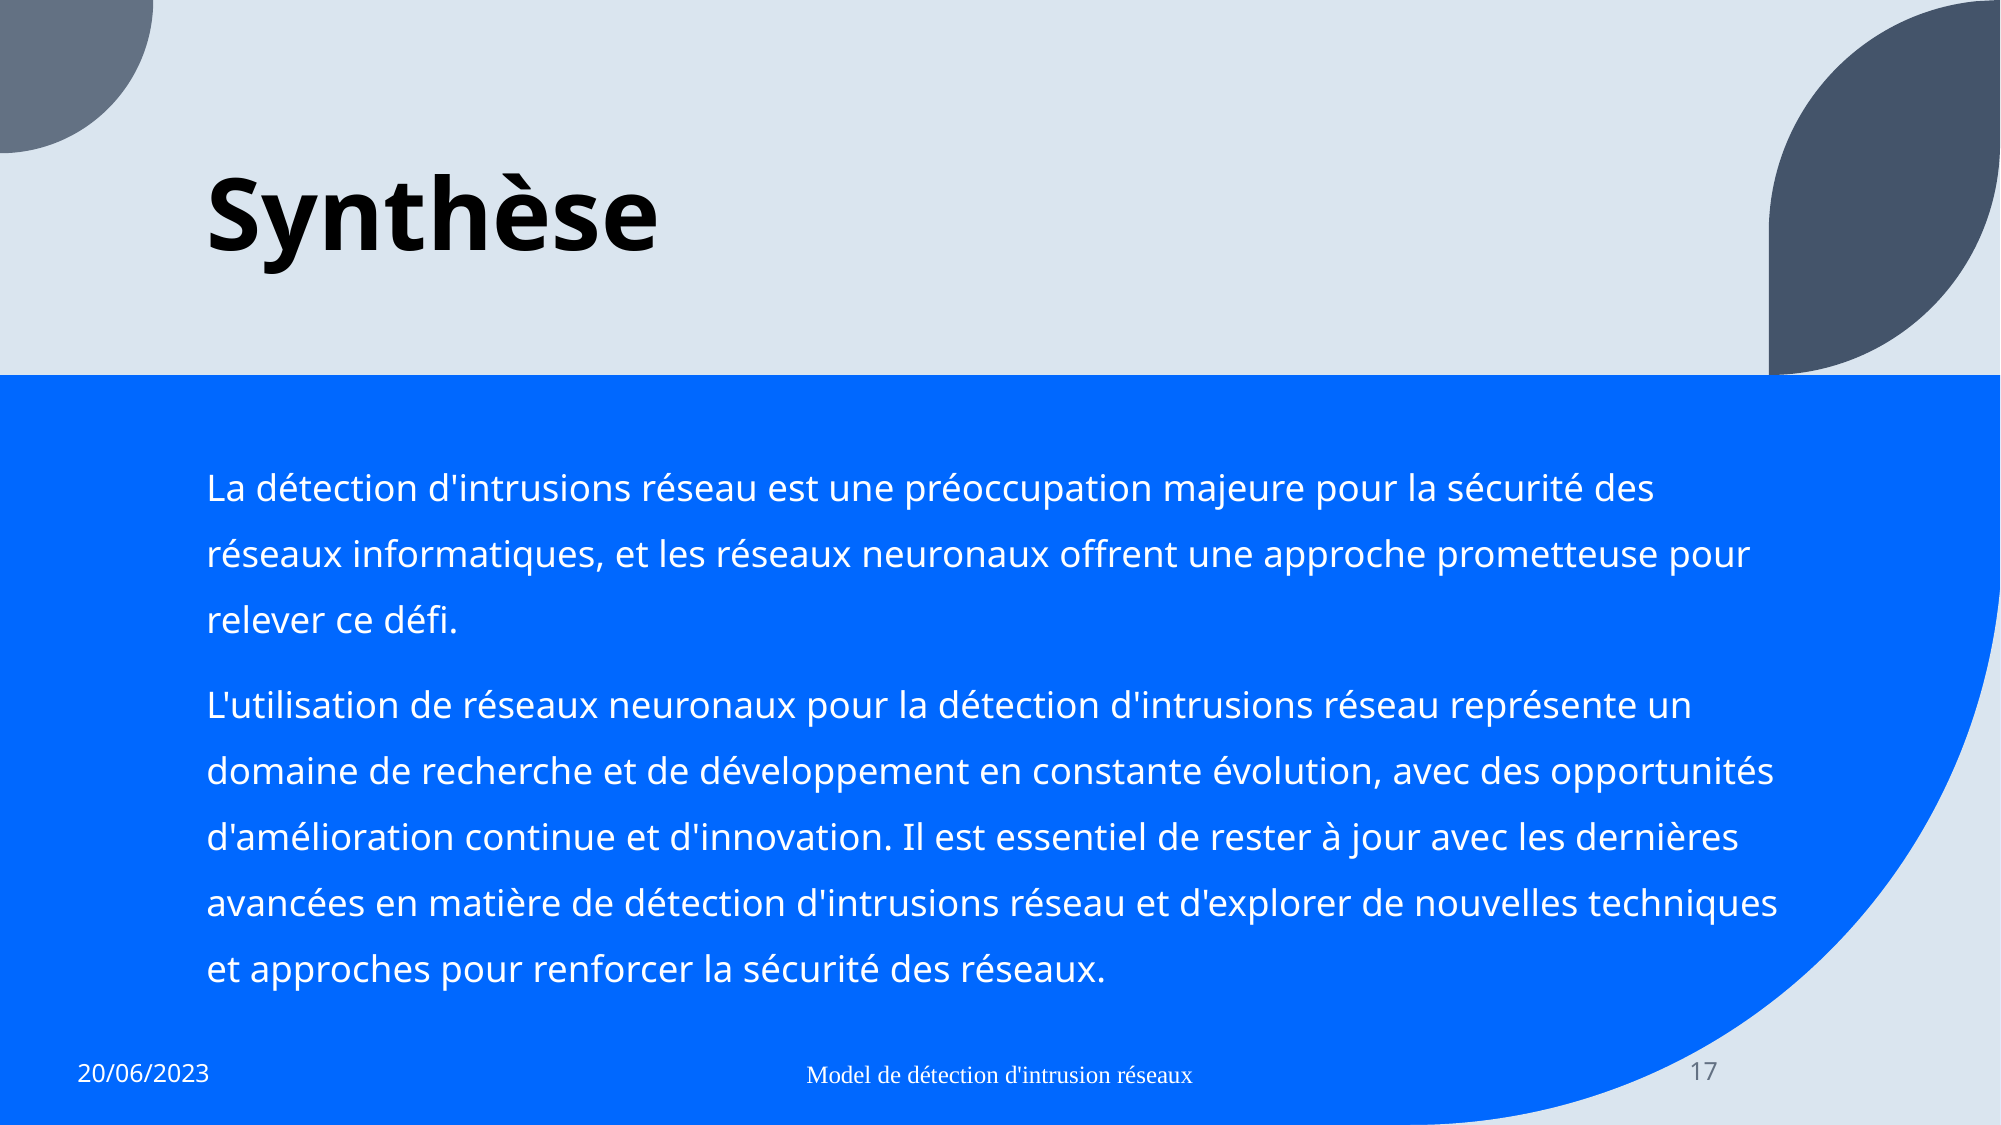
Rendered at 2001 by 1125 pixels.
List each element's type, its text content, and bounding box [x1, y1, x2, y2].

text_box [1674, 1042, 1938, 1103]
title Synthèse [191, 62, 1796, 280]
text_box 20/06/2023 [62, 1042, 513, 1103]
list La détection d'intrusions réseau est une préoccupation majeure pour la sécurité des réseaux informatiques, et les réseaux neuronaux offrent une approche prometteuse pour relever ce défi. L'utilisation de réseaux neuronaux pour la détection d'intrusions réseau représente un domaine de recherche et de développement en constante évolution, avec des opportunités d'amélioration continue et d'innovation. Il est essentiel de rester à jour avec les dernières avancées en matière de détection d'intrusions réseau et d'explorer de nouvelles techniques et approches pour renforcer la sécurité des réseaux. [0, 420, 1979, 1125]
text_box Model de détection d'intrusion réseaux [662, 1042, 1338, 1103]
